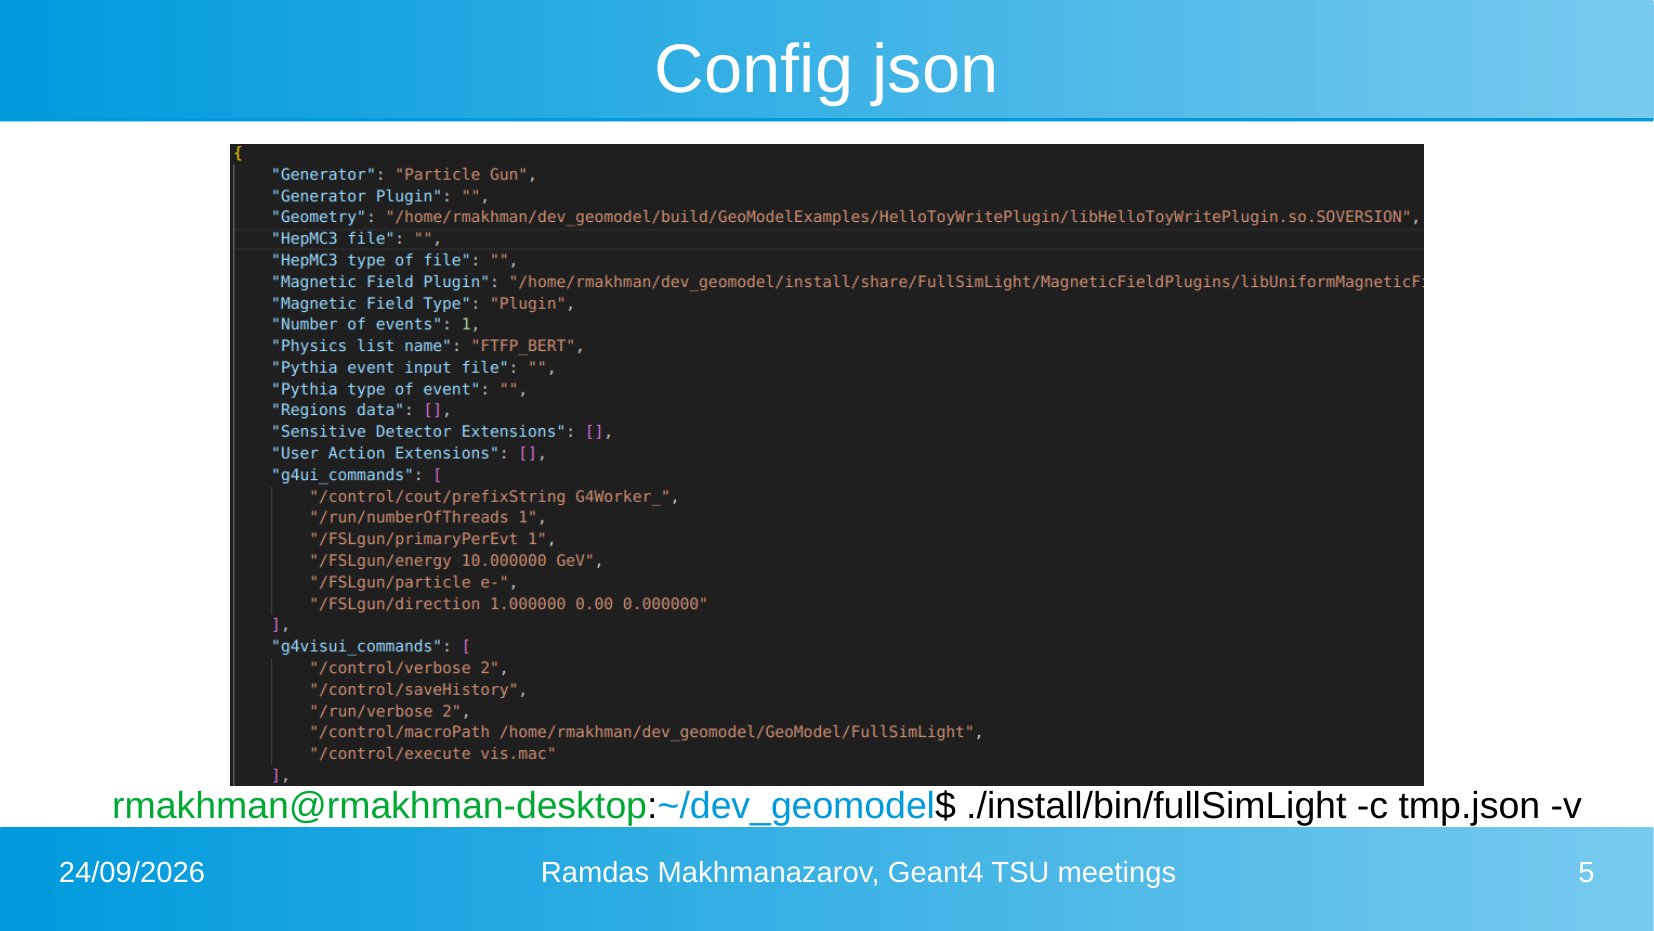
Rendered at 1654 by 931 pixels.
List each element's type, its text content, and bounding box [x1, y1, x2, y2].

picture [230, 144, 1424, 777]
text_box rmakhman@rmakhman-desktop:~/dev_geomodel$ ./install/bin/fullSimLight -c tmp.json -v [97, 777, 1598, 835]
title Config json [59, 29, 1595, 108]
